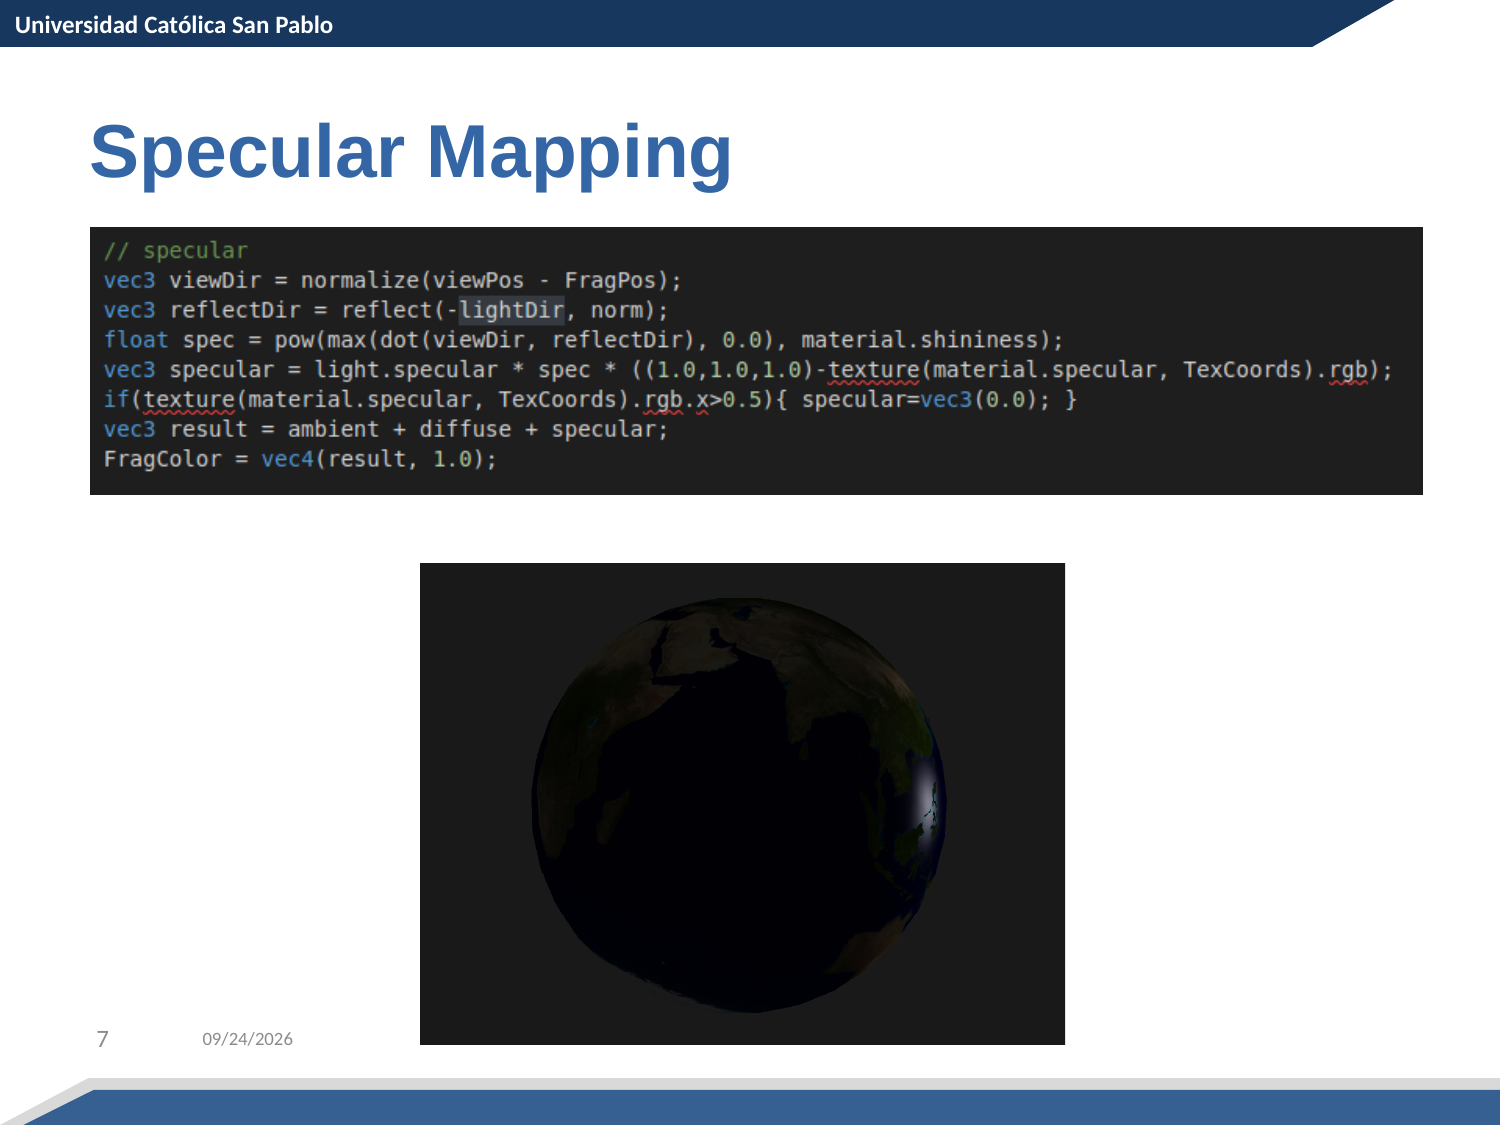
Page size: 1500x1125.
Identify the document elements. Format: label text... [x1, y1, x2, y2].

picture [420, 563, 1066, 1045]
picture [90, 227, 1423, 496]
text_box Universidad Católica San Pablo [0, 0, 1395, 47]
text_box [0, 1078, 1500, 1125]
text_box Specular Mapping [75, 101, 914, 211]
slide_number <number> [58, 1007, 125, 1068]
slide_number 10/03/2018 [187, 1007, 364, 1068]
